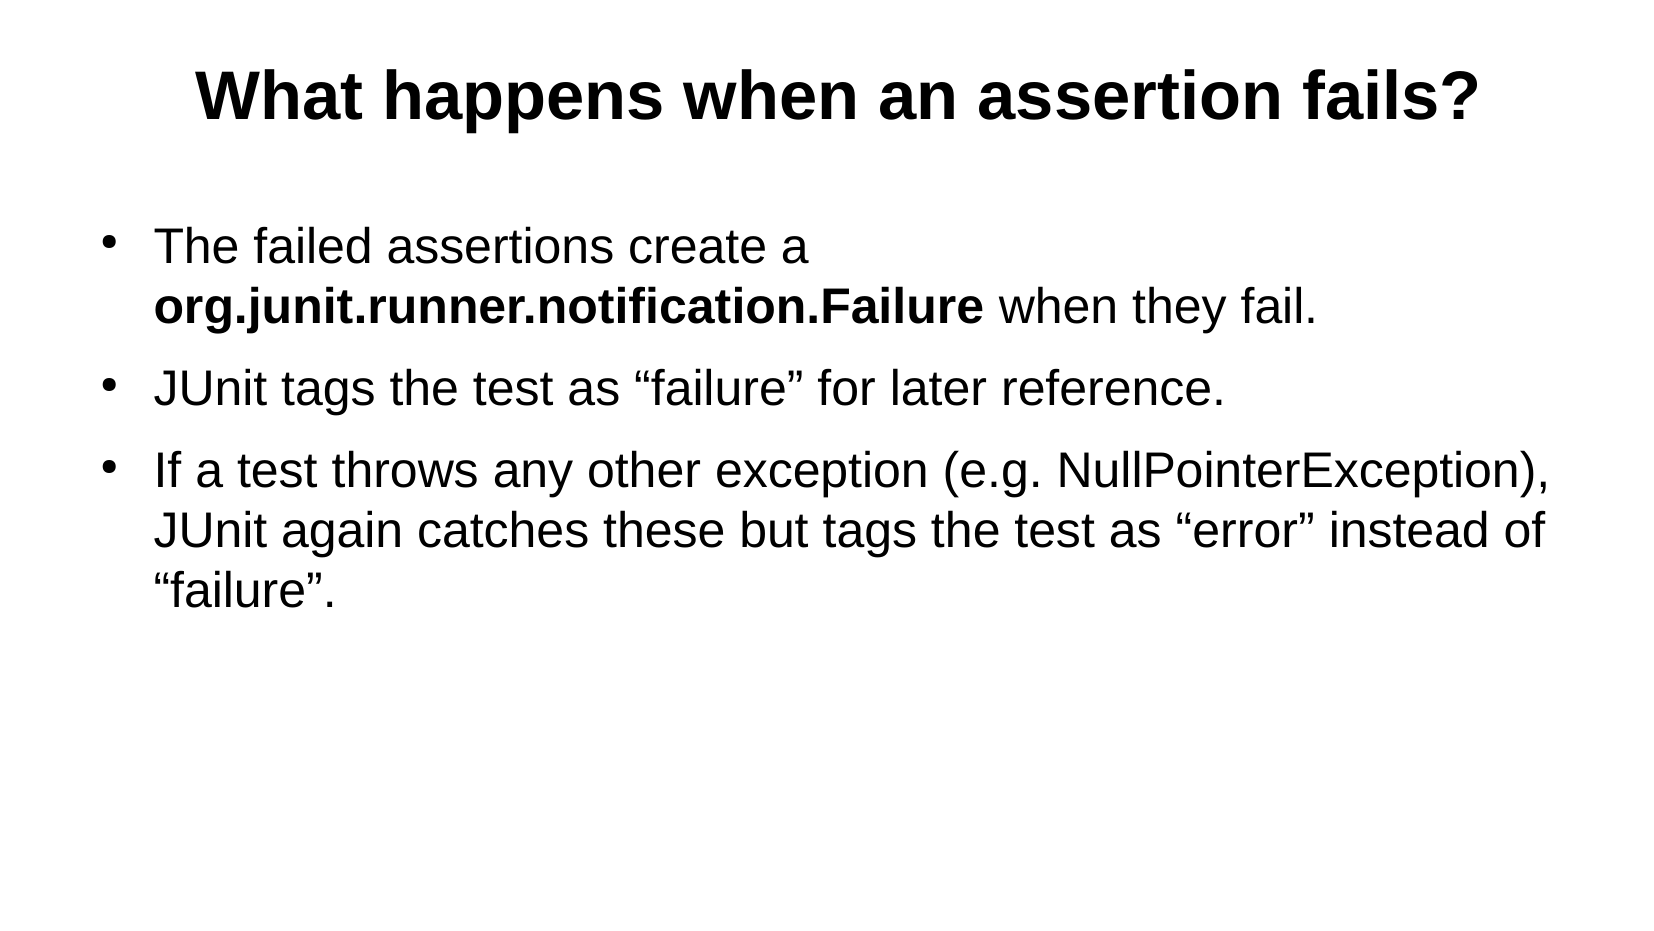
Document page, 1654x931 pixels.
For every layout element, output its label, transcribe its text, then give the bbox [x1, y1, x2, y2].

title What happens when an assertion fails? [82, 37, 1571, 147]
list The failed assertions create a org.junit.runner.notification.Failure when they fail. JUnit tags the test as “failure” for later reference. If a test throws any other exception (e.g. NullPointerException), JUnit again catches these but tags the test as “error” instead of “failure”. [82, 213, 1591, 889]
